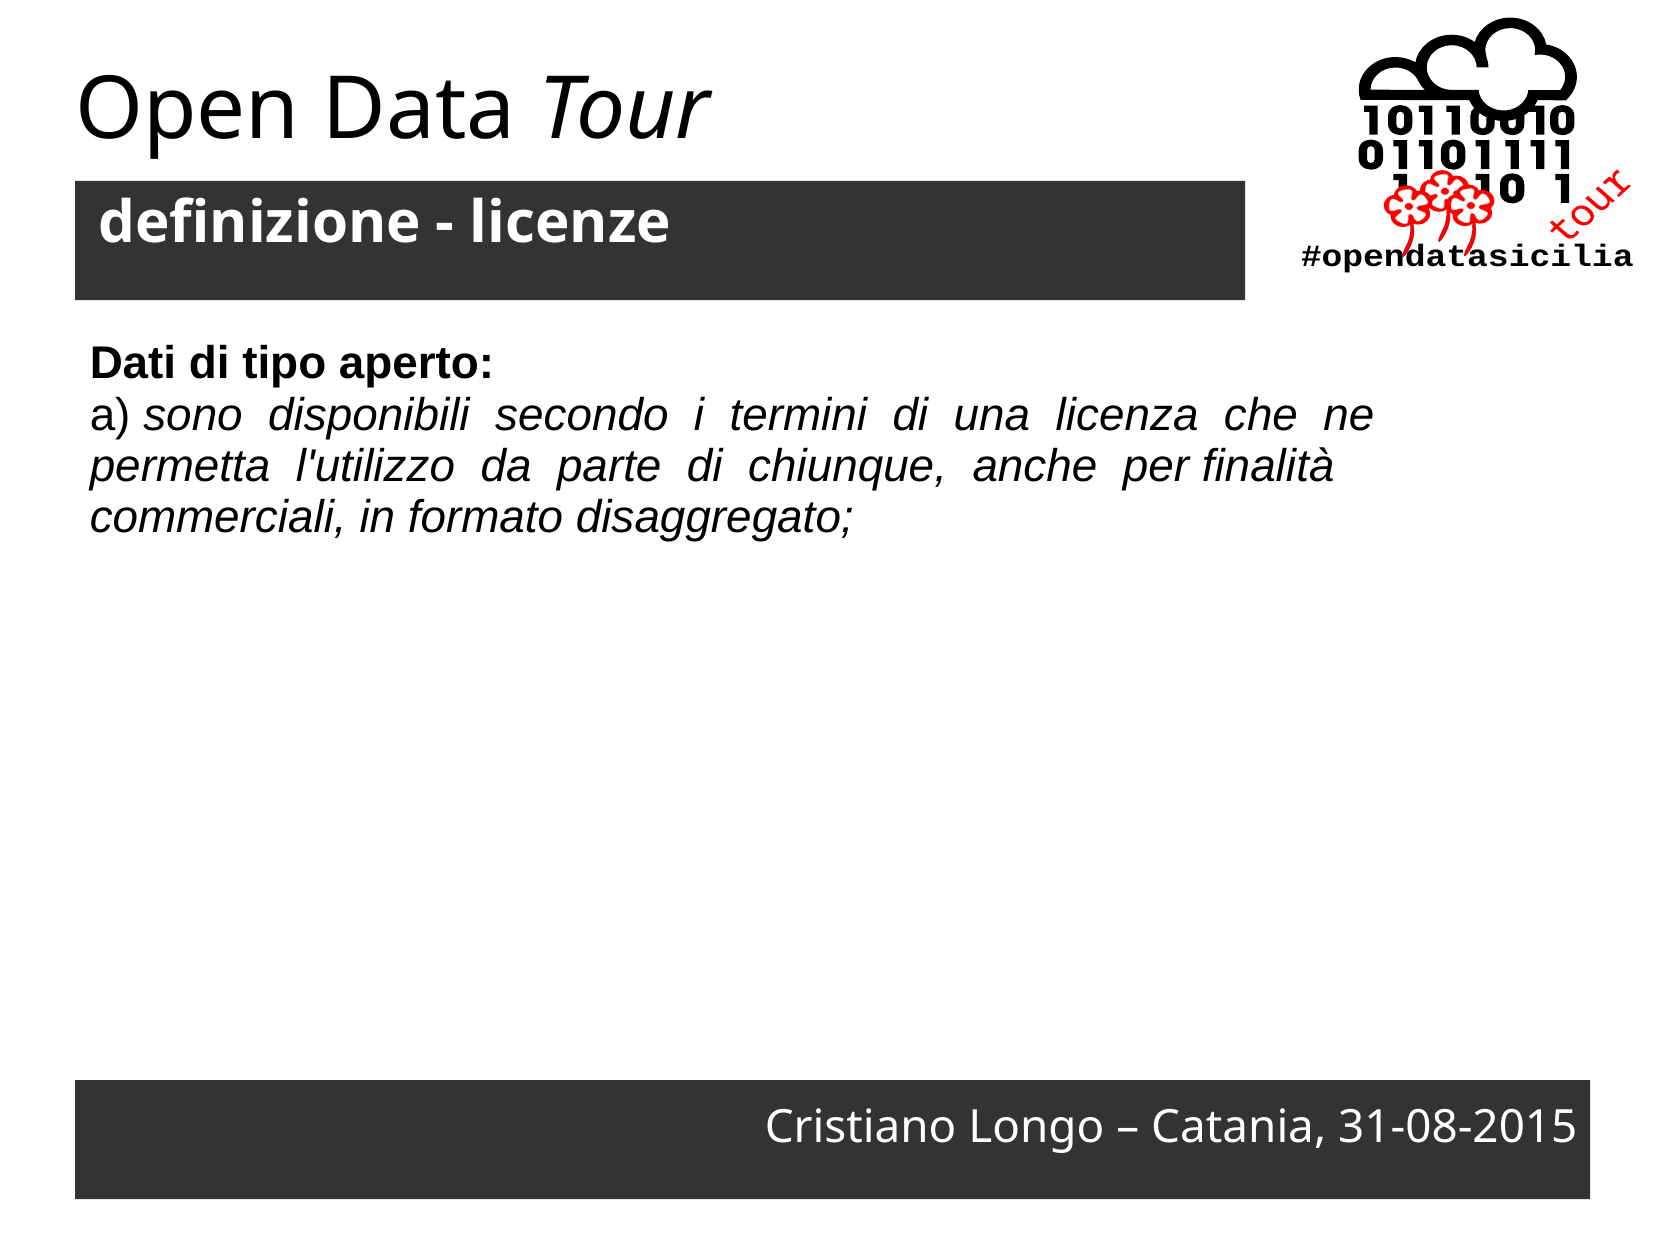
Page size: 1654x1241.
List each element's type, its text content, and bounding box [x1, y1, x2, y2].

list Open Data Tour [75, 45, 1246, 165]
text_box Dati di tipo aperto: a) sono disponibili secondo i termini di una licenza che ne permetta l'utilizzo da parte di chiunque, anche per finalità commerciali, in formato disaggregato; [75, 330, 1561, 550]
list definizione - licenze [75, 180, 1246, 301]
list Cristiano Longo – Catania, 31-08-2015 [75, 1080, 1591, 1200]
picture [1302, 17, 1633, 273]
